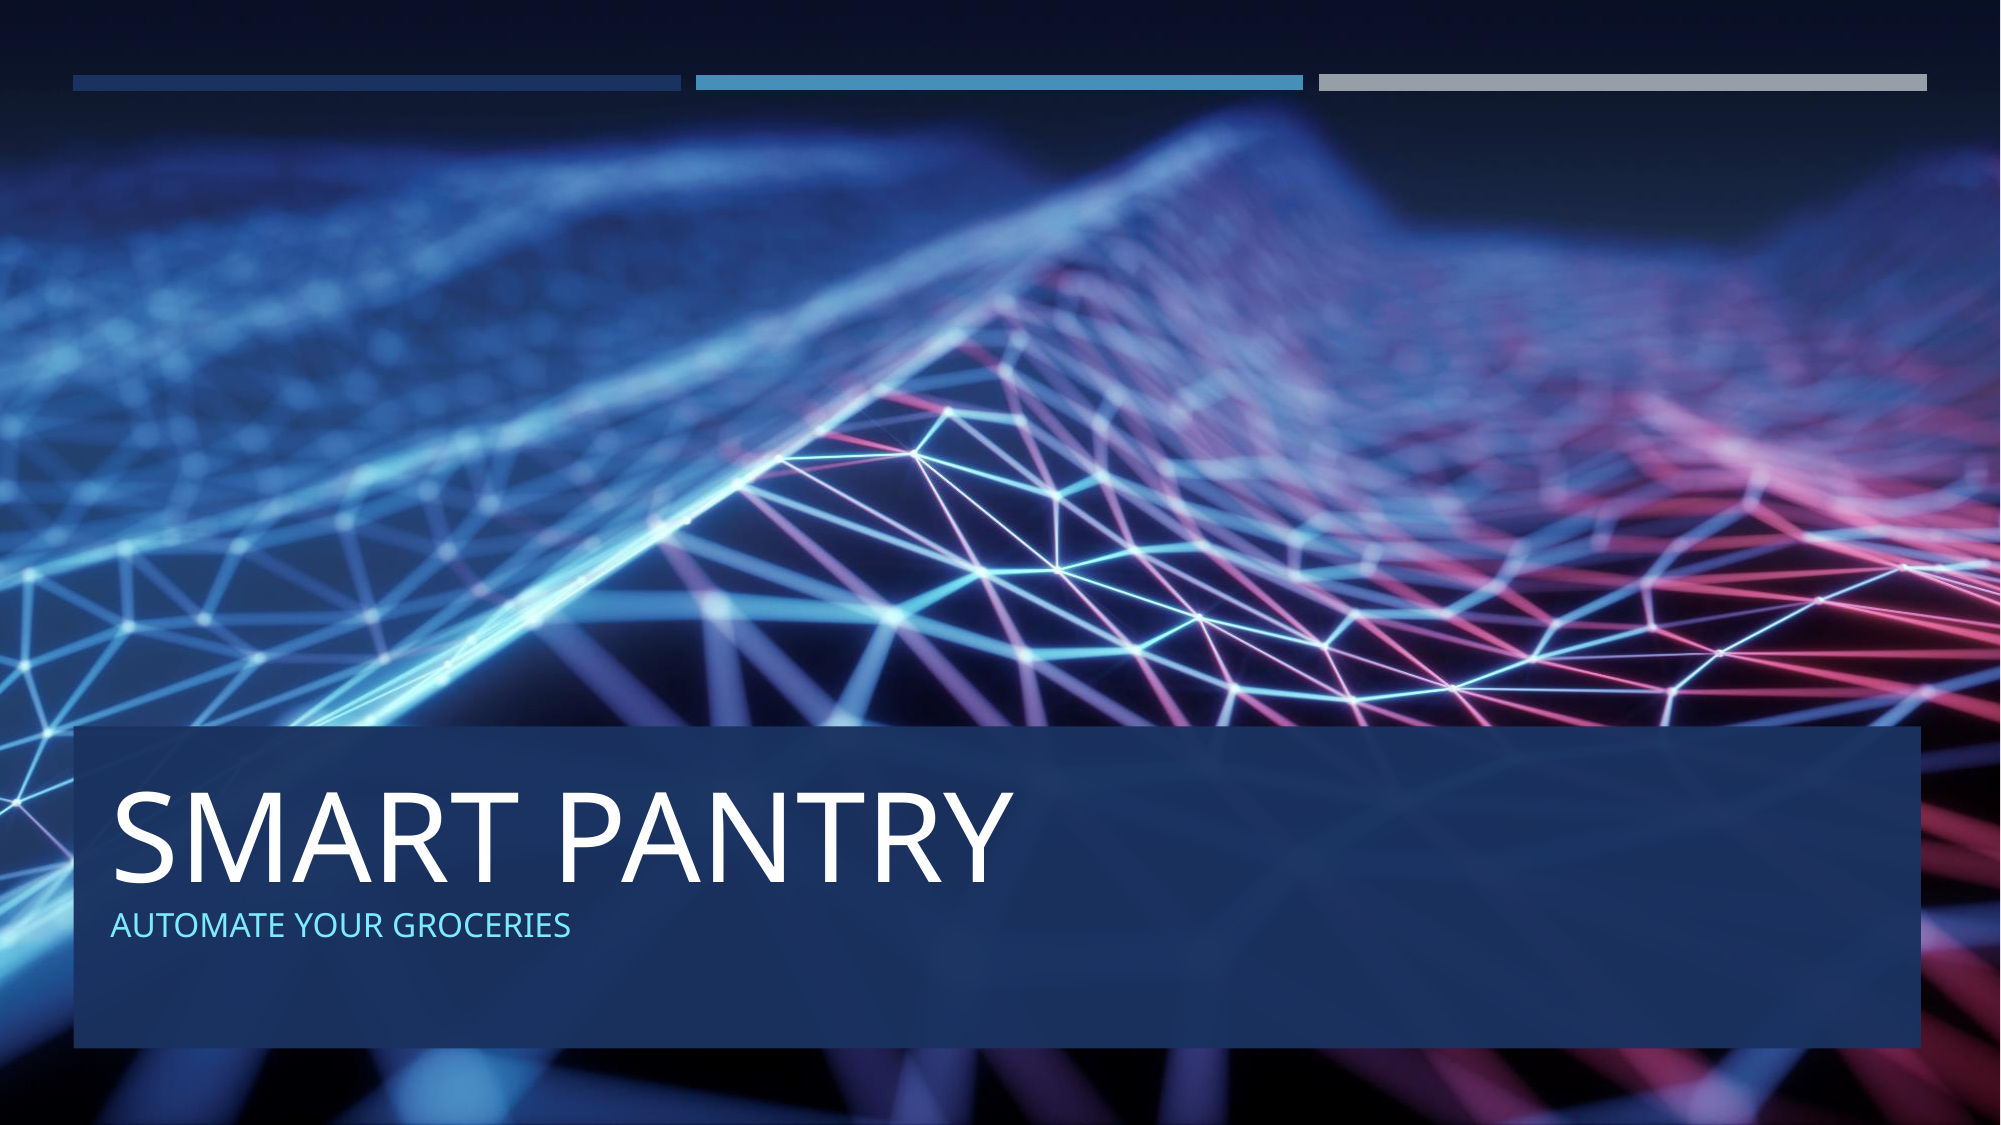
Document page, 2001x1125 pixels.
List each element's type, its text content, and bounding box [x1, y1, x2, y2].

title Smart pantry [95, 750, 1899, 896]
text_box [1319, 74, 1927, 91]
subtitle Automate your groceries [95, 896, 1899, 977]
text_box [73, 75, 681, 91]
text_box [696, 75, 1303, 90]
text_box [74, 726, 1921, 1048]
picture [0, 0, 2000, 1125]
